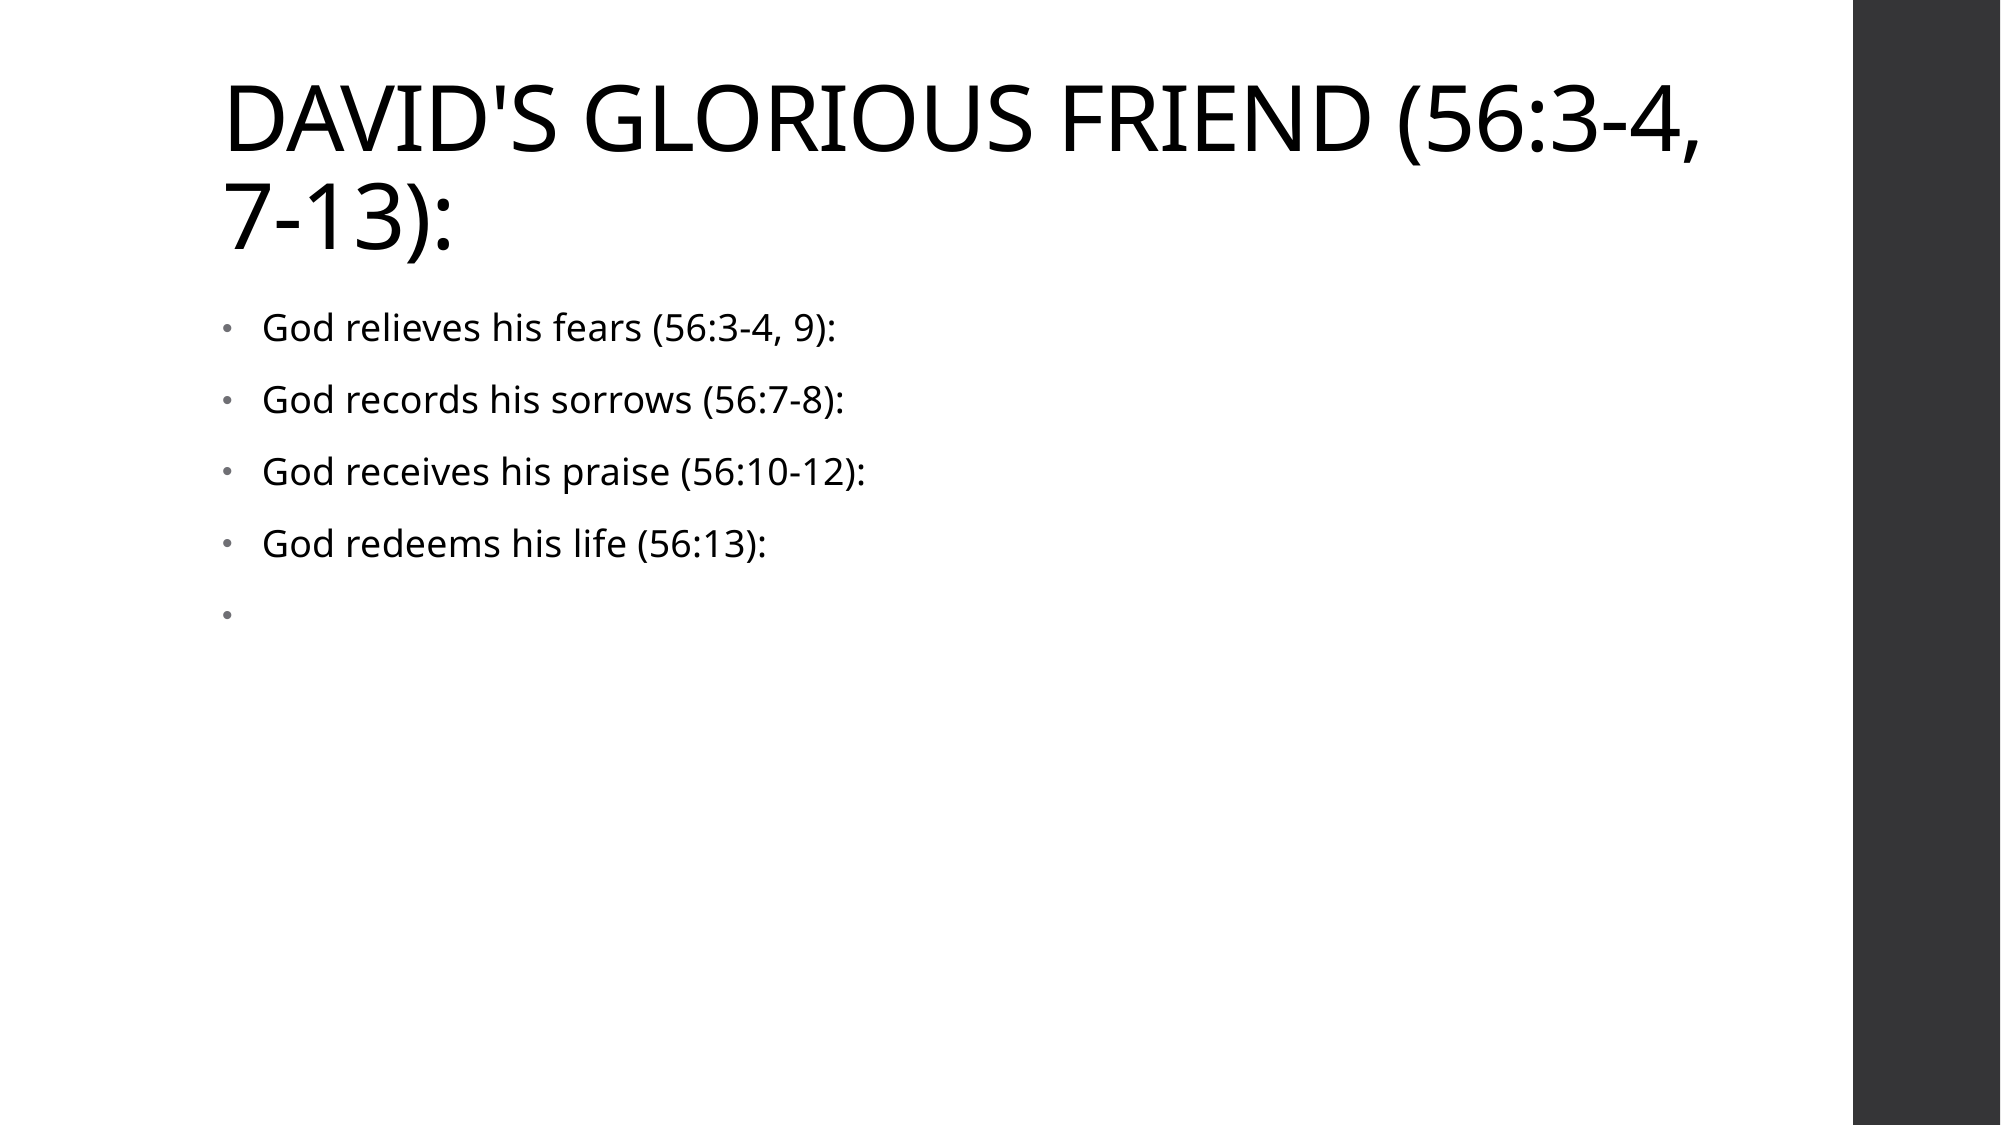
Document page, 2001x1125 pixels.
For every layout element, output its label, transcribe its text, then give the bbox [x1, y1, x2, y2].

list God relieves his fears (56:3-4, 9): God records his sorrows (56:7-8): God receives his praise (56:10-12): God redeems his life (56:13): [206, 299, 1617, 1014]
title DAVID'S GLORIOUS FRIEND (56:3-4, 7-13): [206, 60, 1797, 278]
